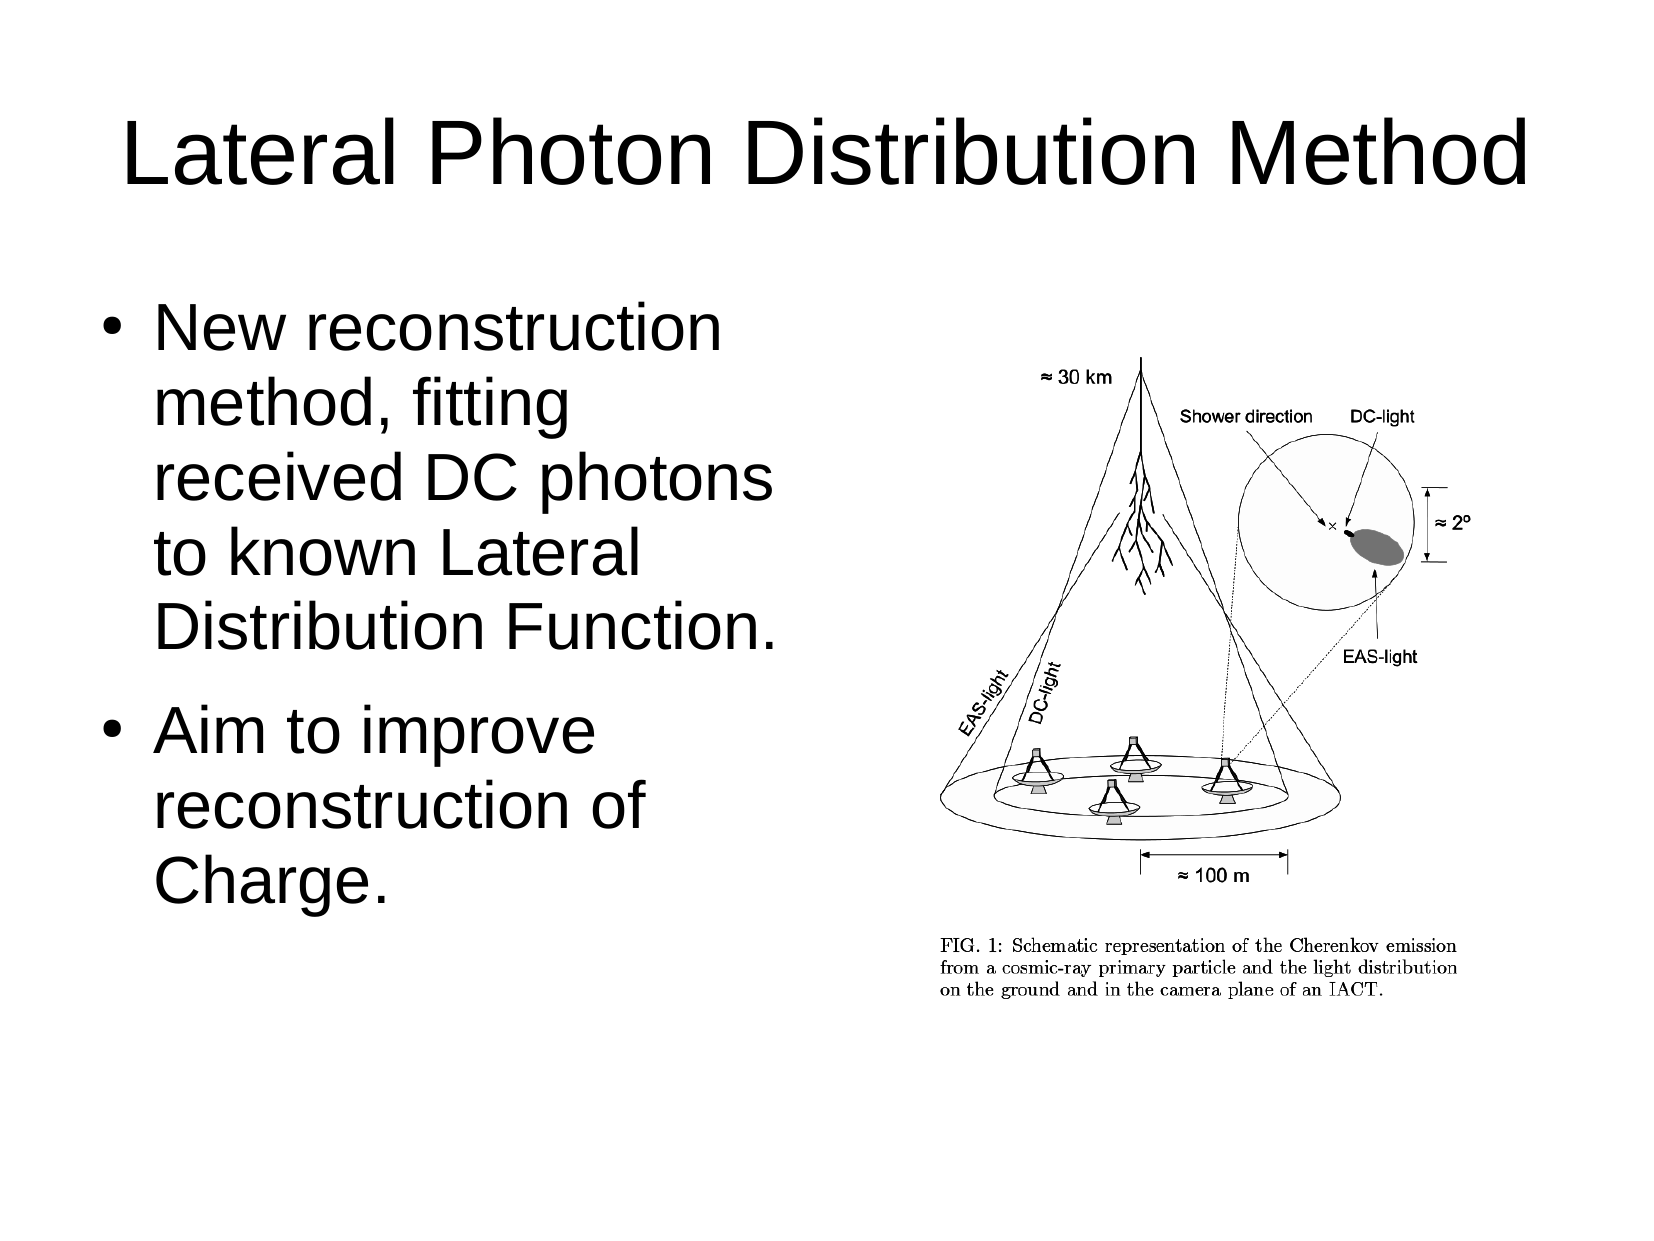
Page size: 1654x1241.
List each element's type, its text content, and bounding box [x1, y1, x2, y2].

picture [924, 290, 1493, 1010]
title Lateral Photon Distribution Method [82, 49, 1571, 257]
list New reconstruction method, fitting received DC photons to known Lateral Distribution Function. Aim to improve reconstruction of Charge. [82, 290, 809, 1010]
